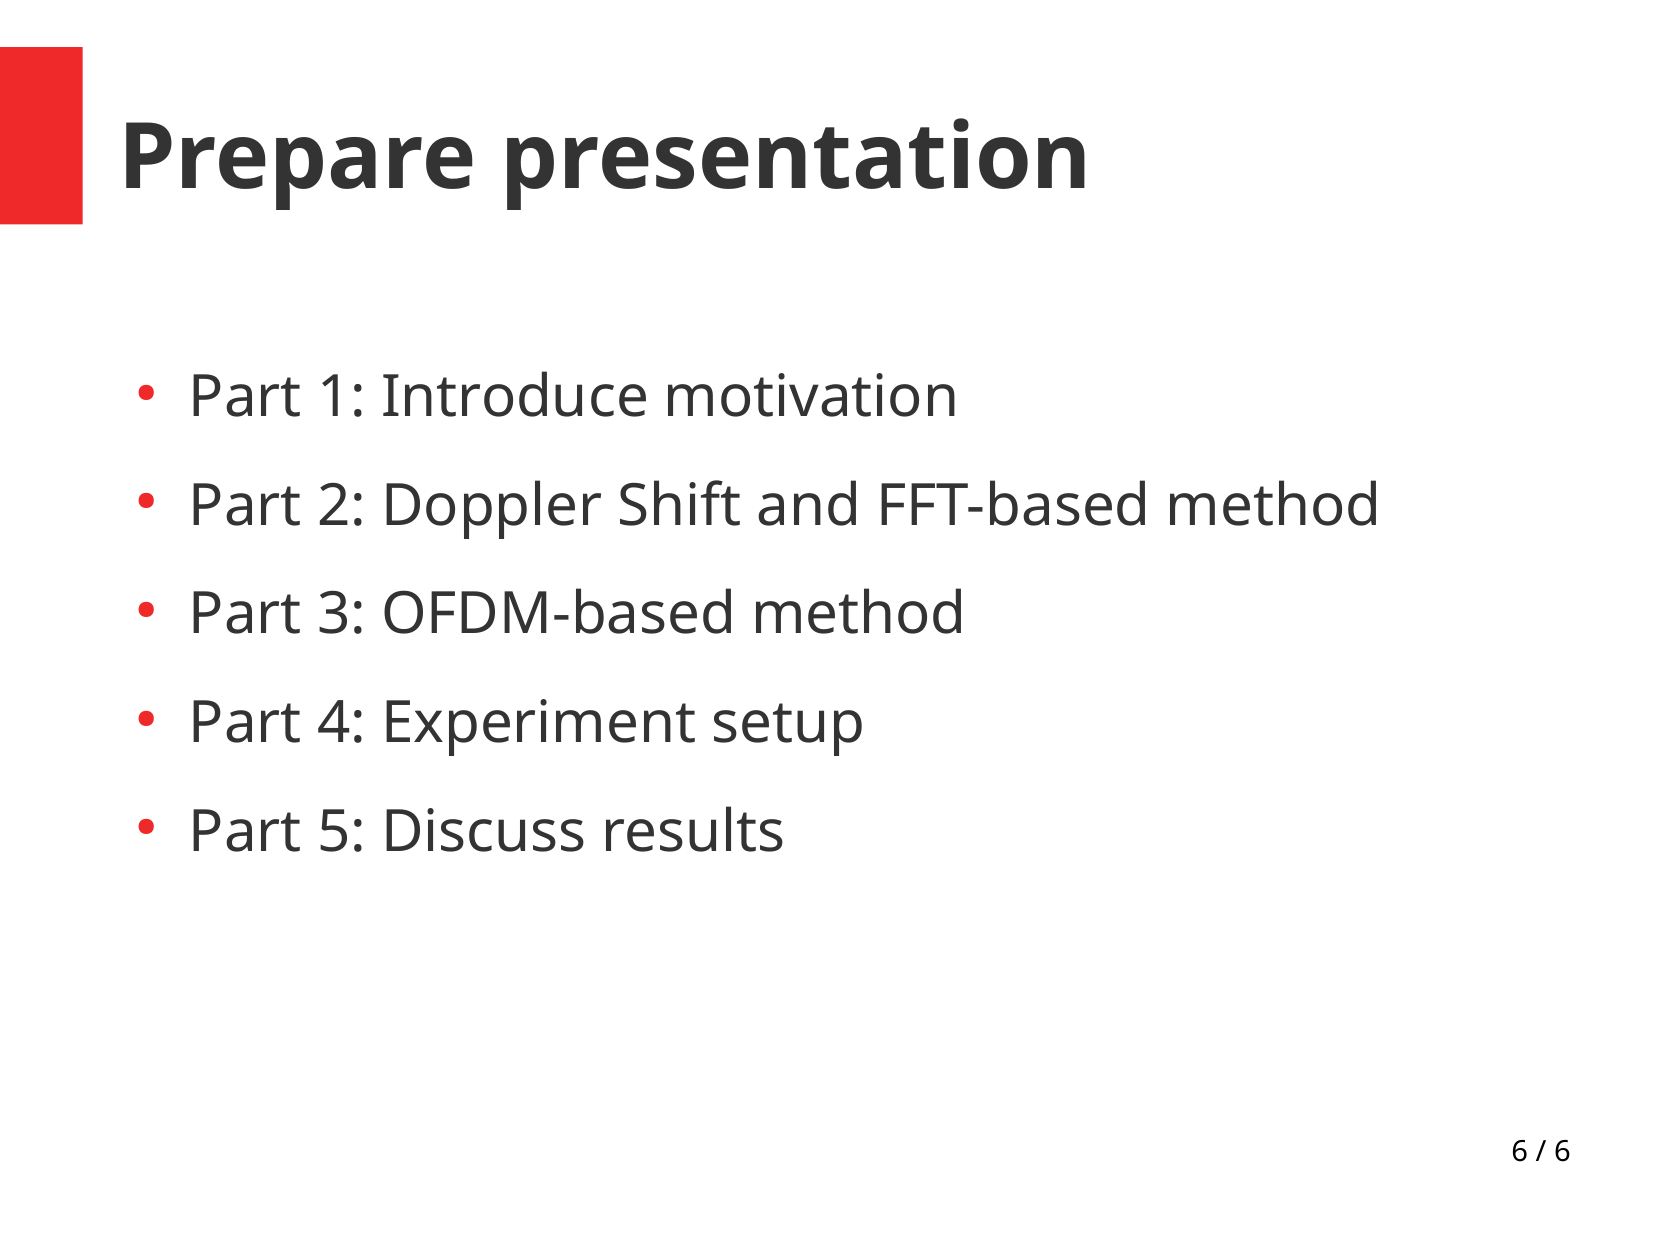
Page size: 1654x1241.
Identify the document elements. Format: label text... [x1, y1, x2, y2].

title Prepare presentation [118, 49, 1571, 257]
list Part 1: Introduce motivation Part 2: Doppler Shift and FFT-based method Part 3: OFDM-based method Part 4: Experiment setup Part 5: Discuss results [118, 354, 1536, 1074]
